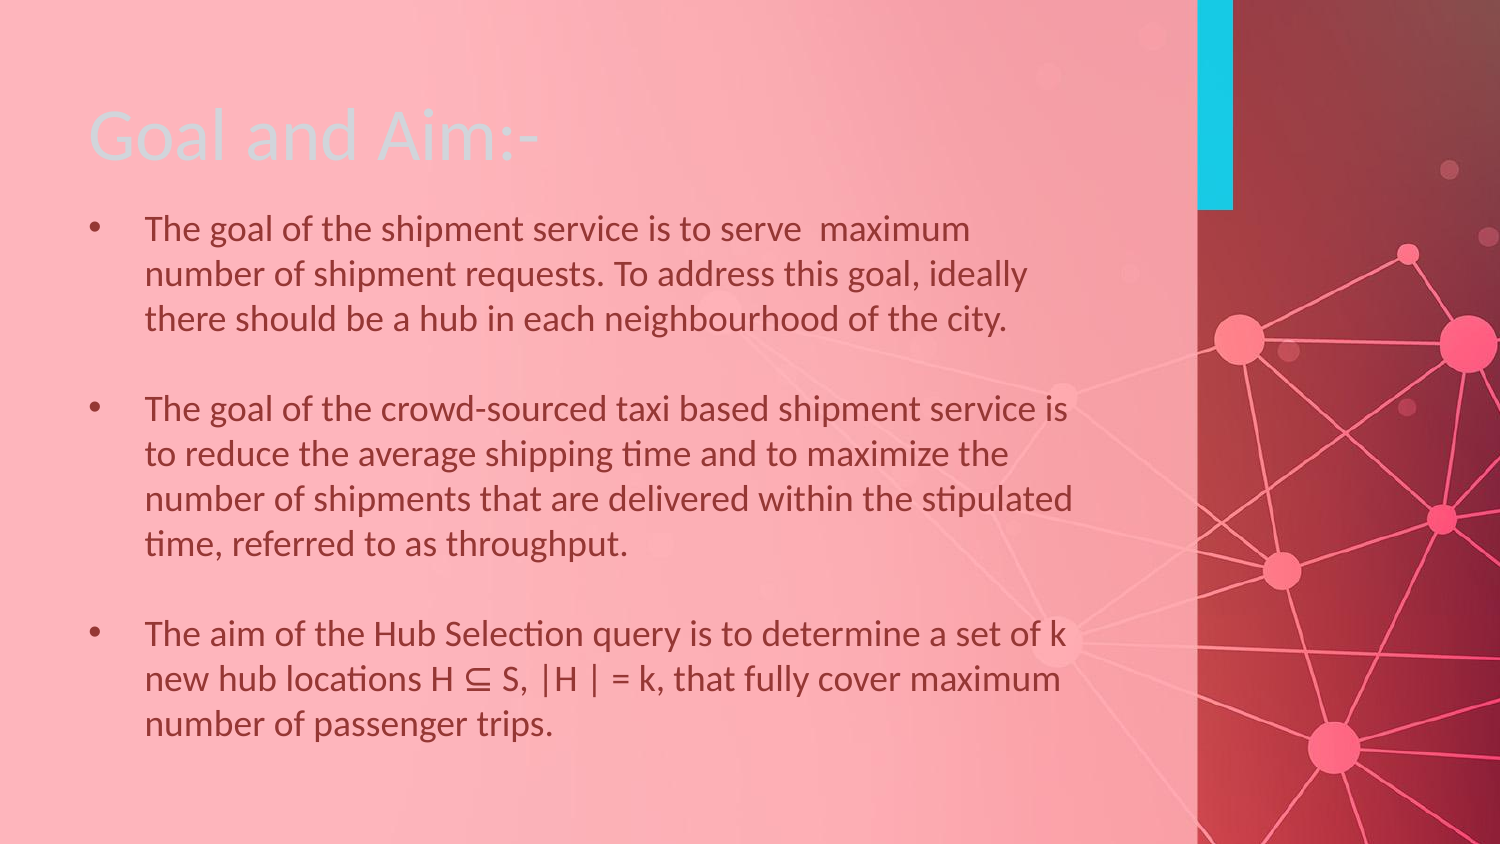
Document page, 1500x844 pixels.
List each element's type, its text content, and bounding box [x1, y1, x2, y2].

title Goal and Aim:- [73, 71, 1101, 190]
picture [0, 0, 1500, 844]
list The goal of the shipment service is to serve maximum number of shipment requests. To address this goal, ideally there should be a hub in each neighbourhood of the city. The goal of the crowd-sourced taxi based shipment service is to reduce the average shipping time and to maximize the number of shipments that are delivered within the stipulated time, referred to as throughput. The aim of the Hub Selection query is to determine a set of k new hub locations H ⊆ S, |H | = k, that fully cover maximum number of passenger trips. [73, 196, 1101, 773]
